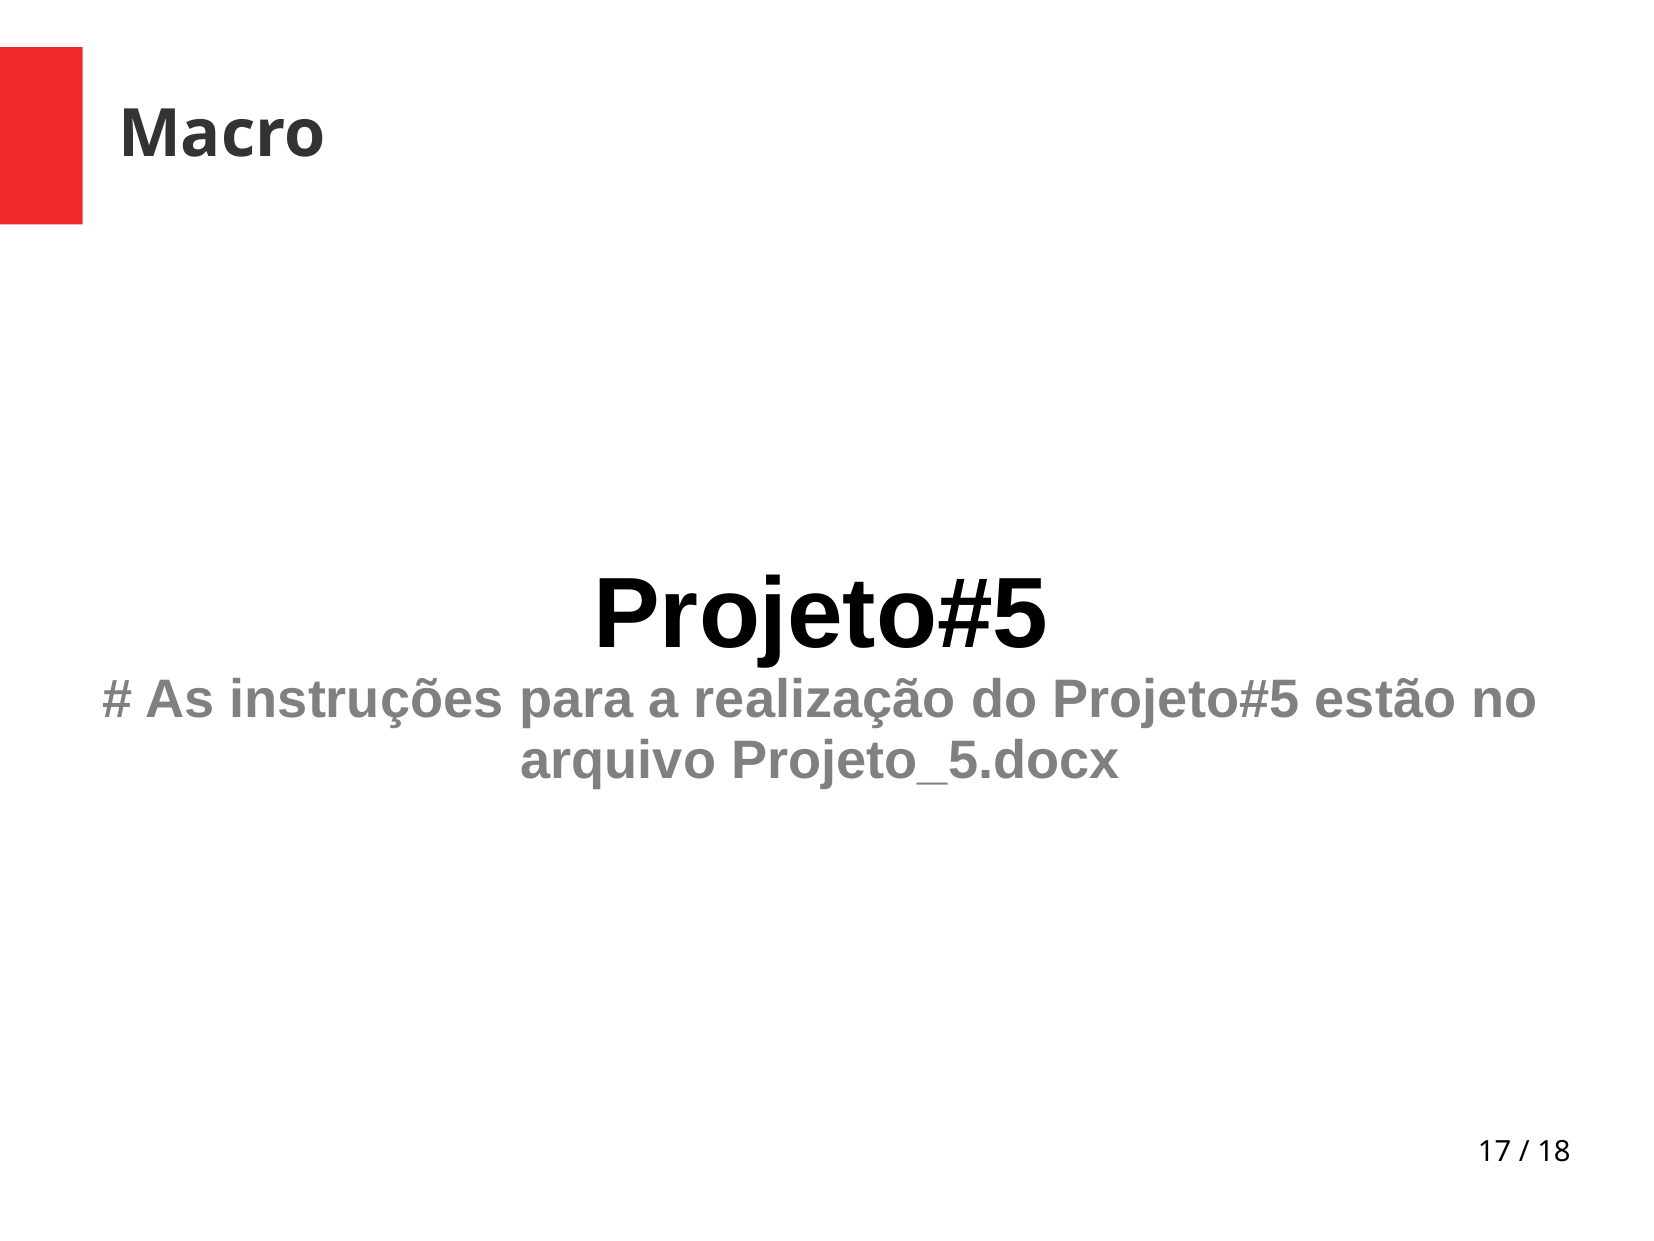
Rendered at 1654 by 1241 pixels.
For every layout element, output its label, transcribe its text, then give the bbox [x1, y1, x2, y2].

text_box Projeto#5 # As instruções para a realização do Projeto#5 estão no arquivo Projeto_5.docx [35, 236, 1607, 1111]
title Macro [118, 49, 1571, 213]
